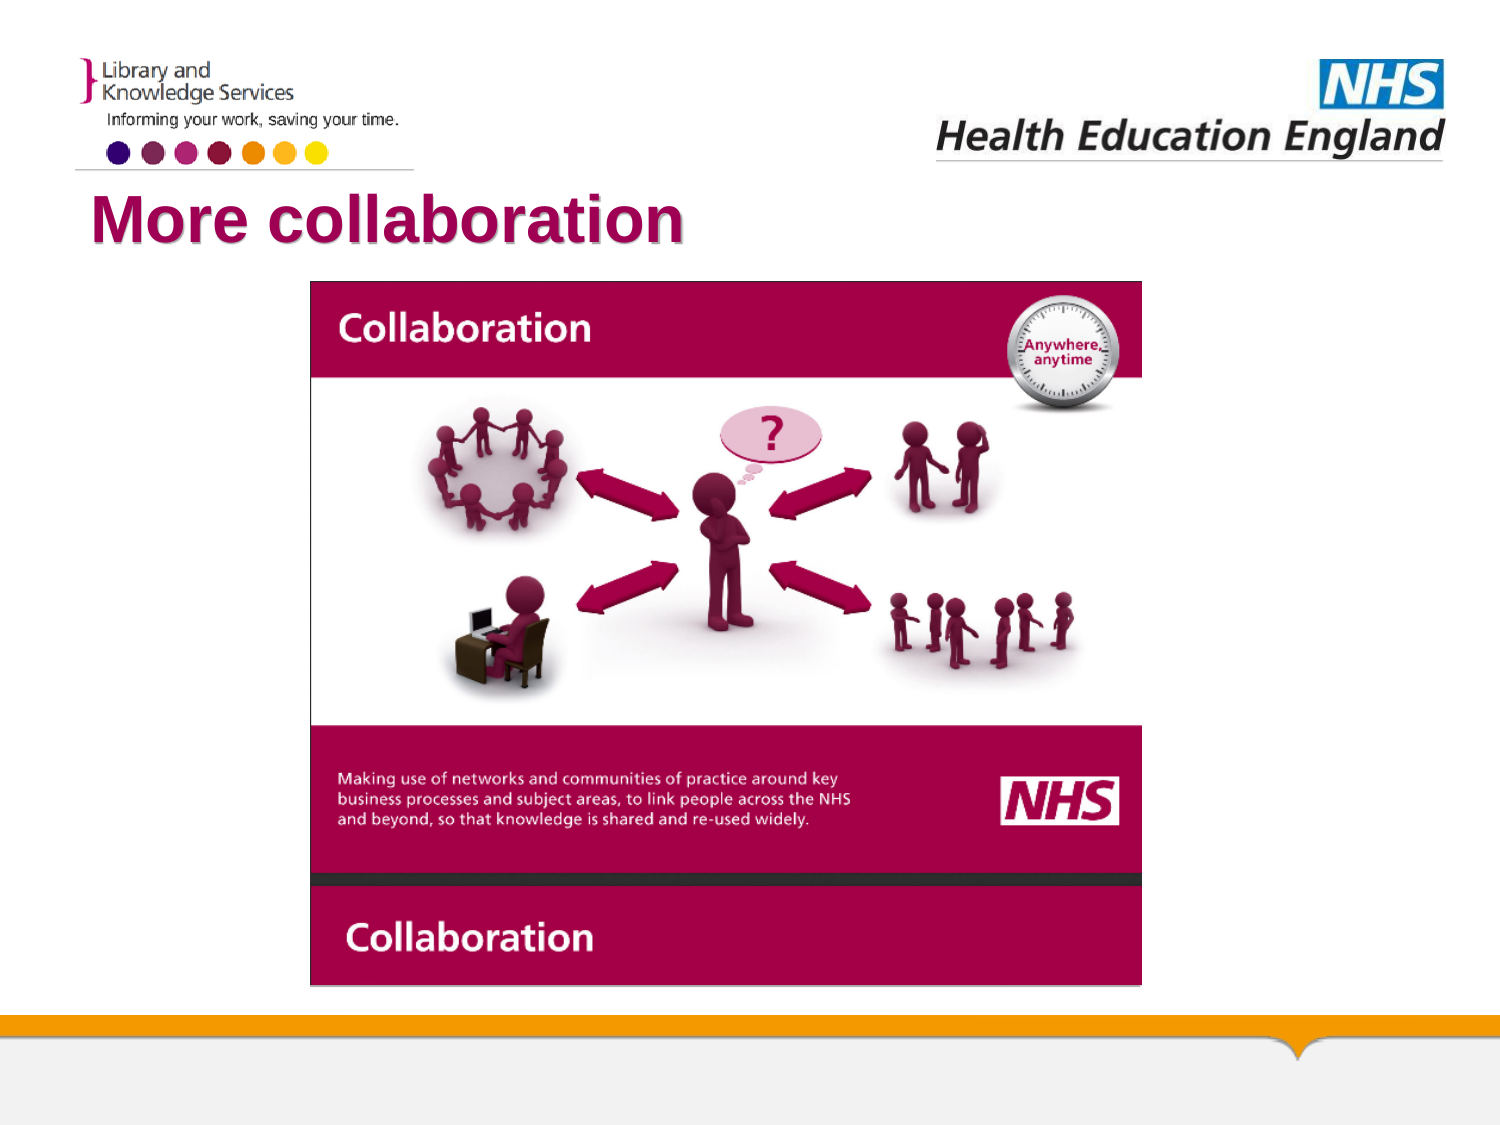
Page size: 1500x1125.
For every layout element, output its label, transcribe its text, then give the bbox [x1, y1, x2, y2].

picture [75, 54, 416, 169]
picture [310, 281, 1142, 985]
title More collaboration [75, 168, 1351, 280]
